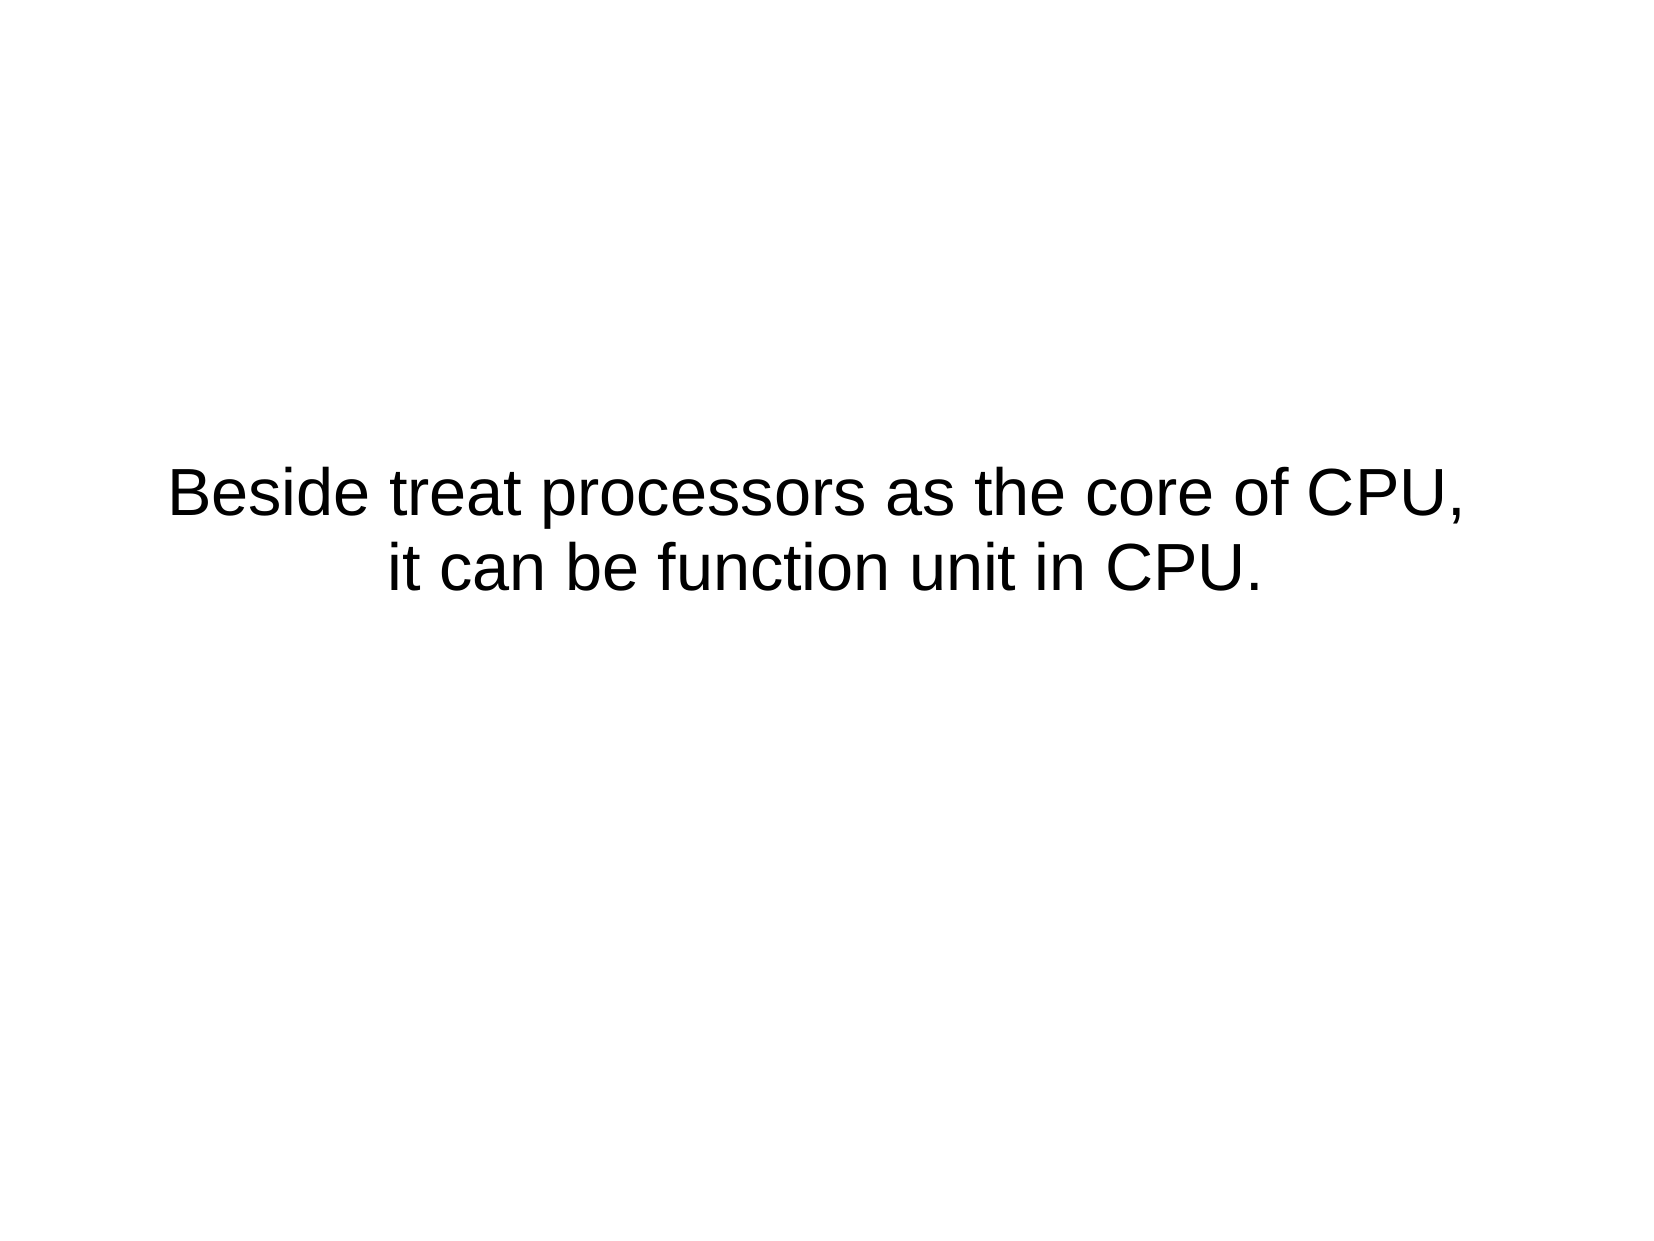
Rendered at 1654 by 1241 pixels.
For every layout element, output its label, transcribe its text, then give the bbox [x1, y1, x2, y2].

subtitle Beside treat processors as the core of CPU, it can be function unit in CPU. [82, 49, 1571, 1010]
